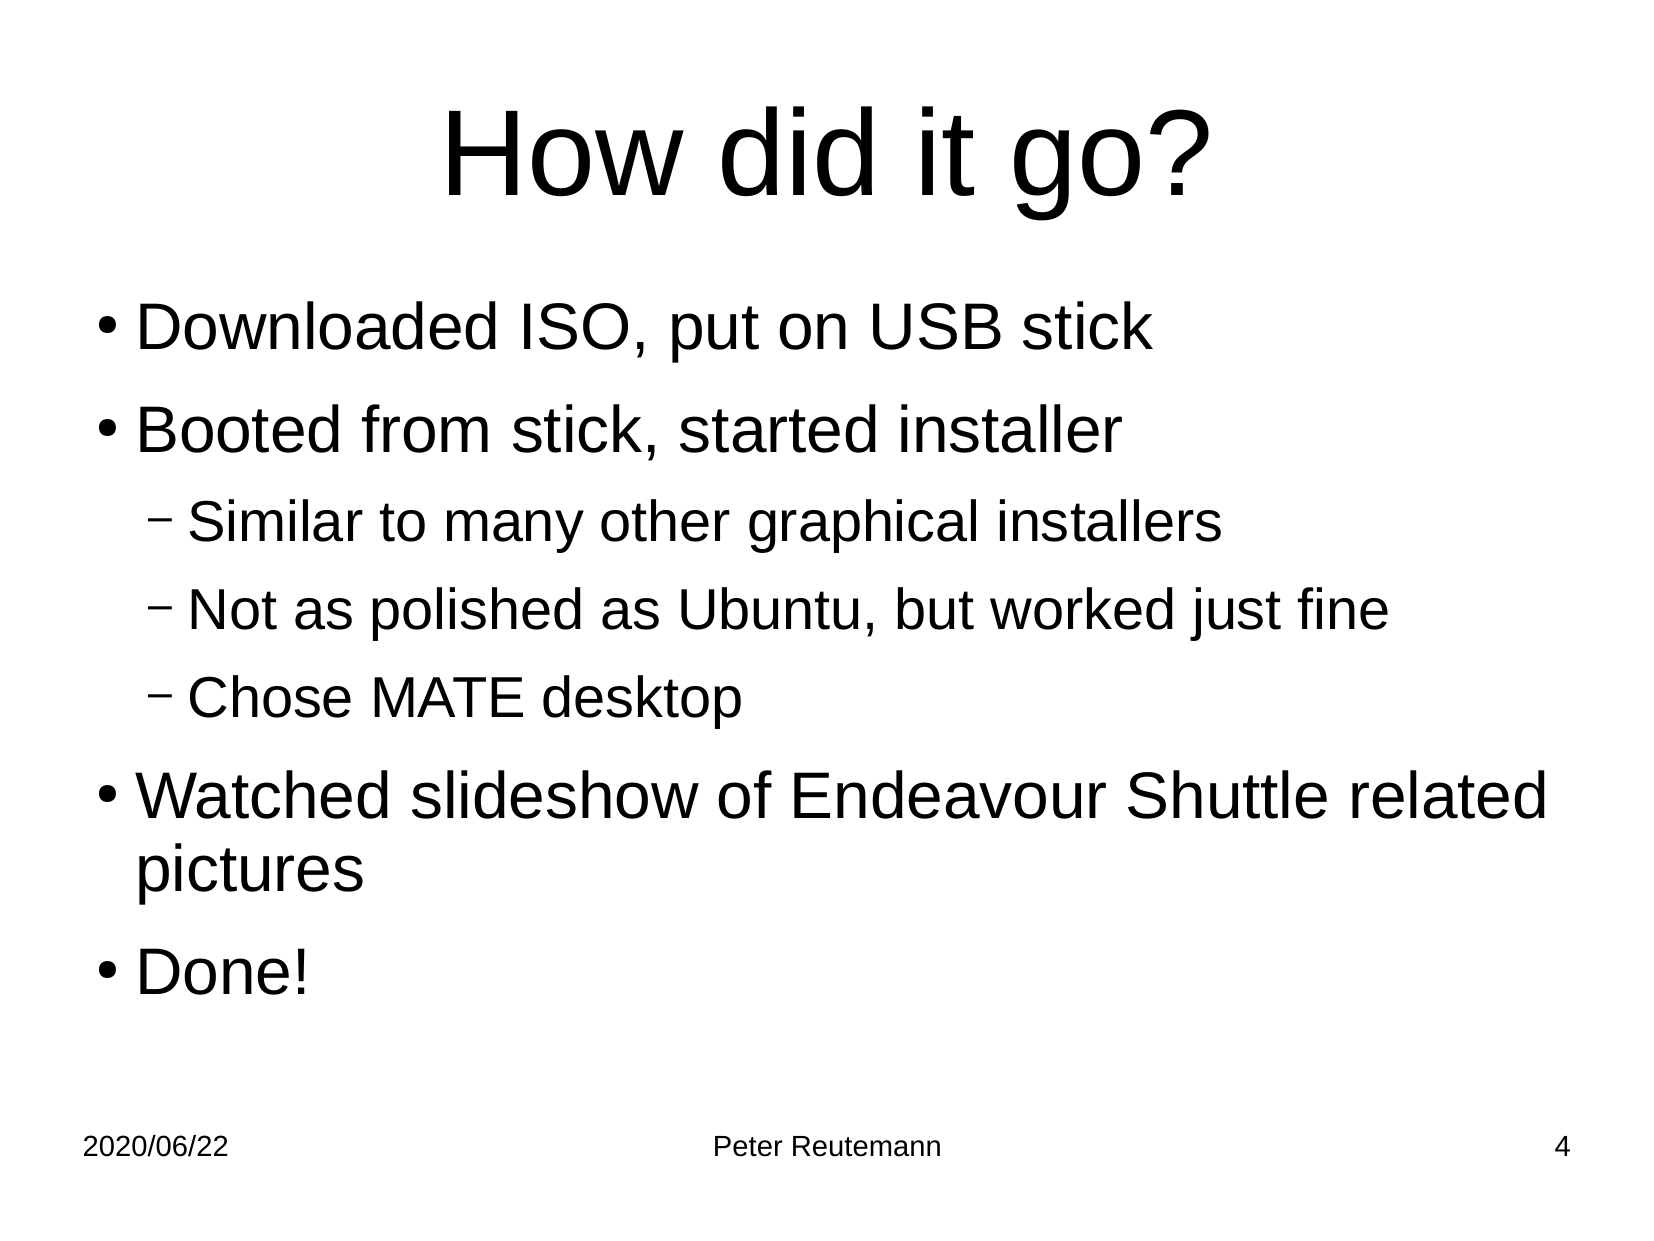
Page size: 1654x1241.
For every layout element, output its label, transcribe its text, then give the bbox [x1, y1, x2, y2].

title How did it go? [82, 49, 1571, 257]
list Downloaded ISO, put on USB stick Booted from stick, started installer Similar to many other graphical installers Not as polished as Ubuntu, but worked just fine Chose MATE desktop Watched slideshow of Endeavour Shuttle related pictures Done! [82, 290, 1571, 1010]
